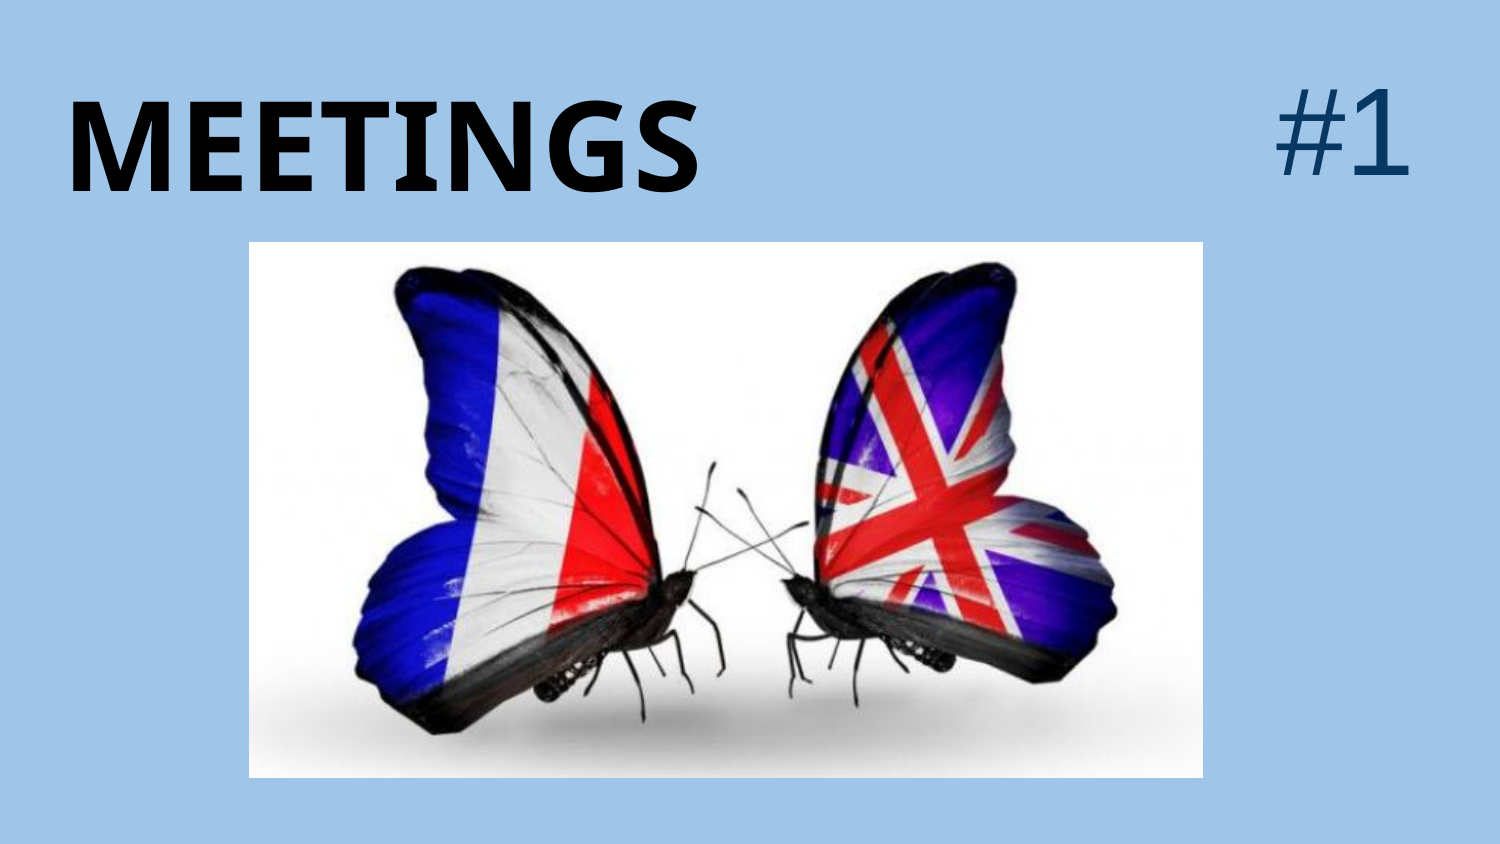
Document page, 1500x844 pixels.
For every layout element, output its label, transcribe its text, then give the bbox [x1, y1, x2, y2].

text_box MEETINGS [47, 51, 858, 243]
list #1 [1261, 35, 1459, 259]
picture [249, 242, 1203, 778]
